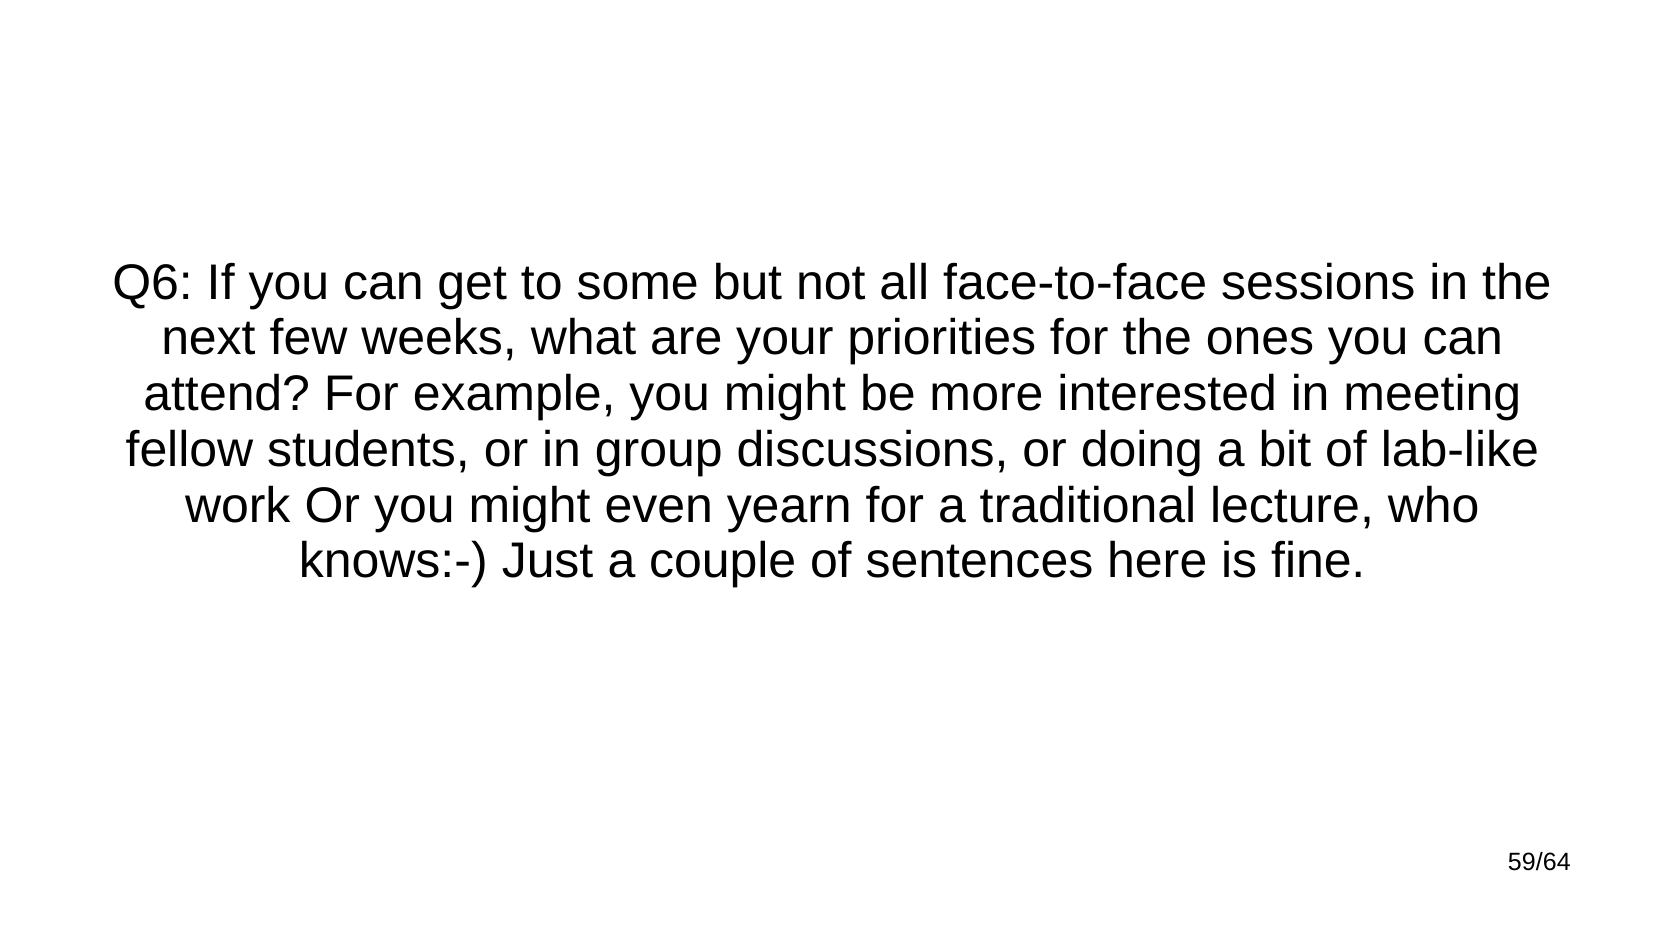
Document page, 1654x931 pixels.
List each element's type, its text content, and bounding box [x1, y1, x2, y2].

title Q6: If you can get to some but not all face-to-face sessions in the next few weeks, what are your priorities for the ones you can attend? For example, you might be more interested in meeting fellow students, or in group discussions, or doing a bit of lab-like work Or you might even yearn for a traditional lecture, who knows:-) Just a couple of sentences here is fine. [88, 253, 1577, 692]
